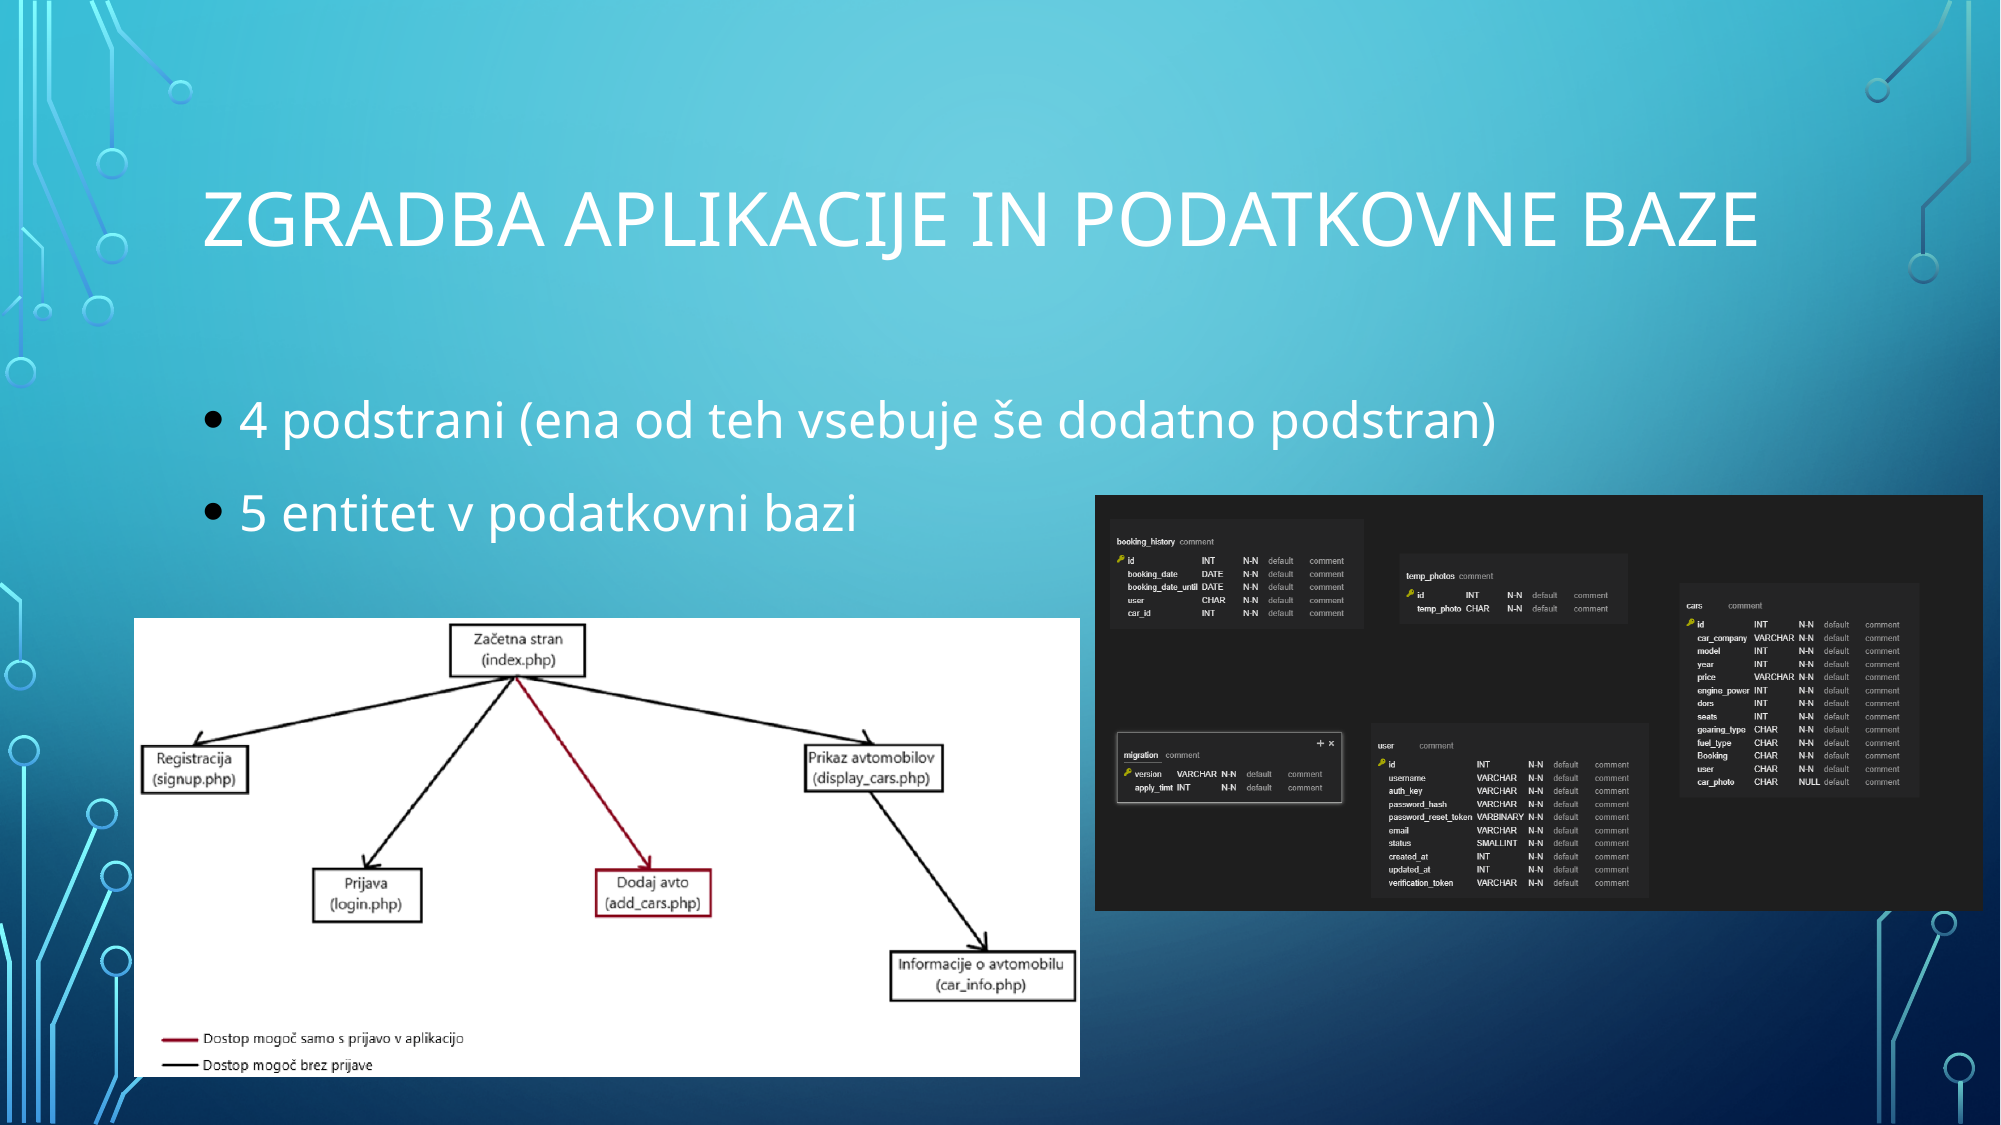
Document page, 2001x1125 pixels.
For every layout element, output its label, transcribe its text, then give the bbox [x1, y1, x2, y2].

list 4 podstrani (ena od teh vsebuje še dodatno podstran) 5 entitet v podatkovni bazi [187, 369, 1813, 951]
picture [1095, 495, 1983, 911]
title Zgradba aplikacije in podatkovne baze [187, 101, 1813, 344]
picture [134, 618, 1080, 1077]
